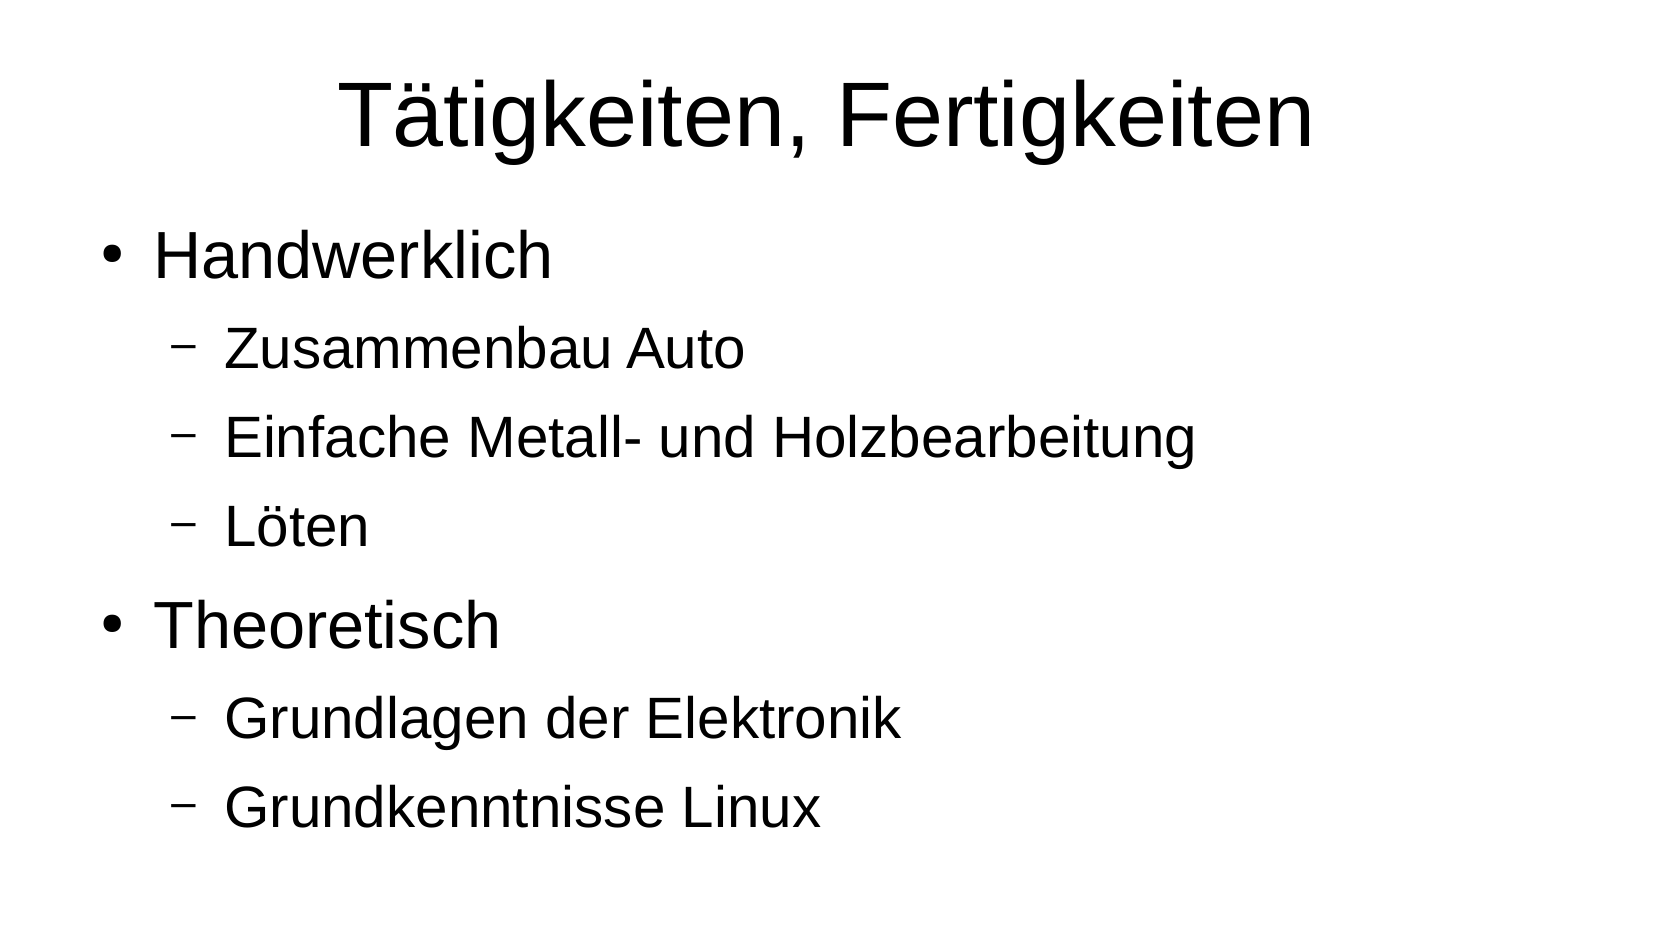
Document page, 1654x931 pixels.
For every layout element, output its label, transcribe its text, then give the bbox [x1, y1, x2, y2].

list Handwerklich Zusammenbau Auto Einfache Metall- und Holzbearbeitung Löten Theoretisch Grundlagen der Elektronik Grundkenntnisse Linux [82, 217, 1571, 922]
title Tätigkeiten, Fertigkeiten [82, 37, 1571, 193]
